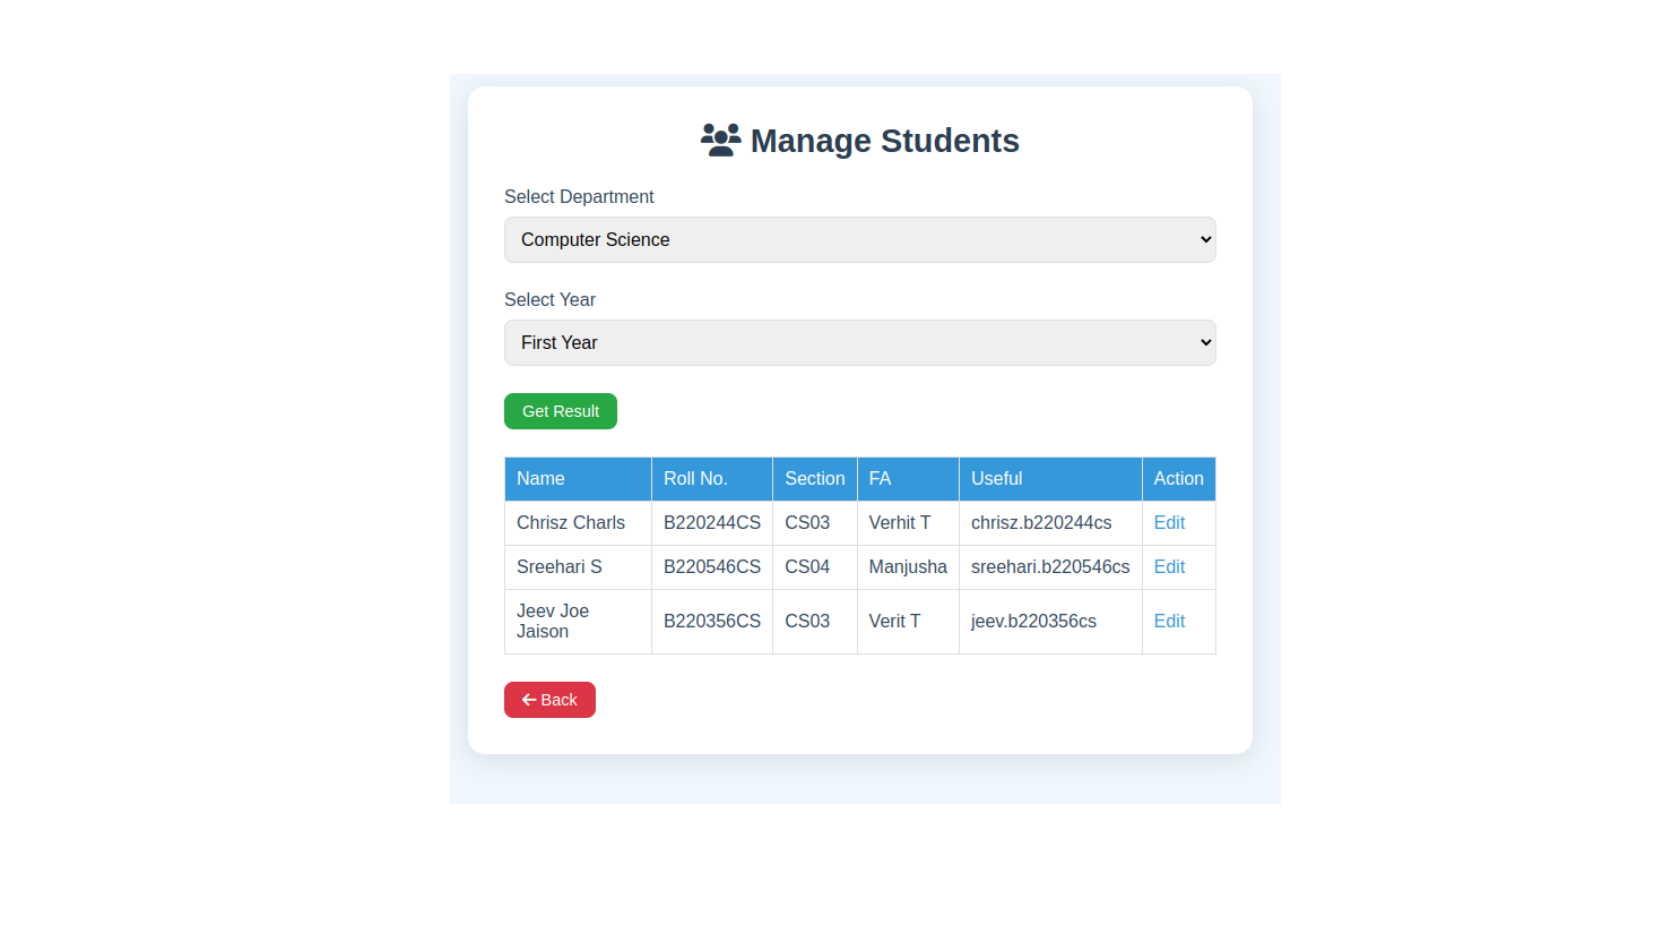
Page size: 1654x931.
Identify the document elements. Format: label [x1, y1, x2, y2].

picture [450, 74, 1281, 804]
